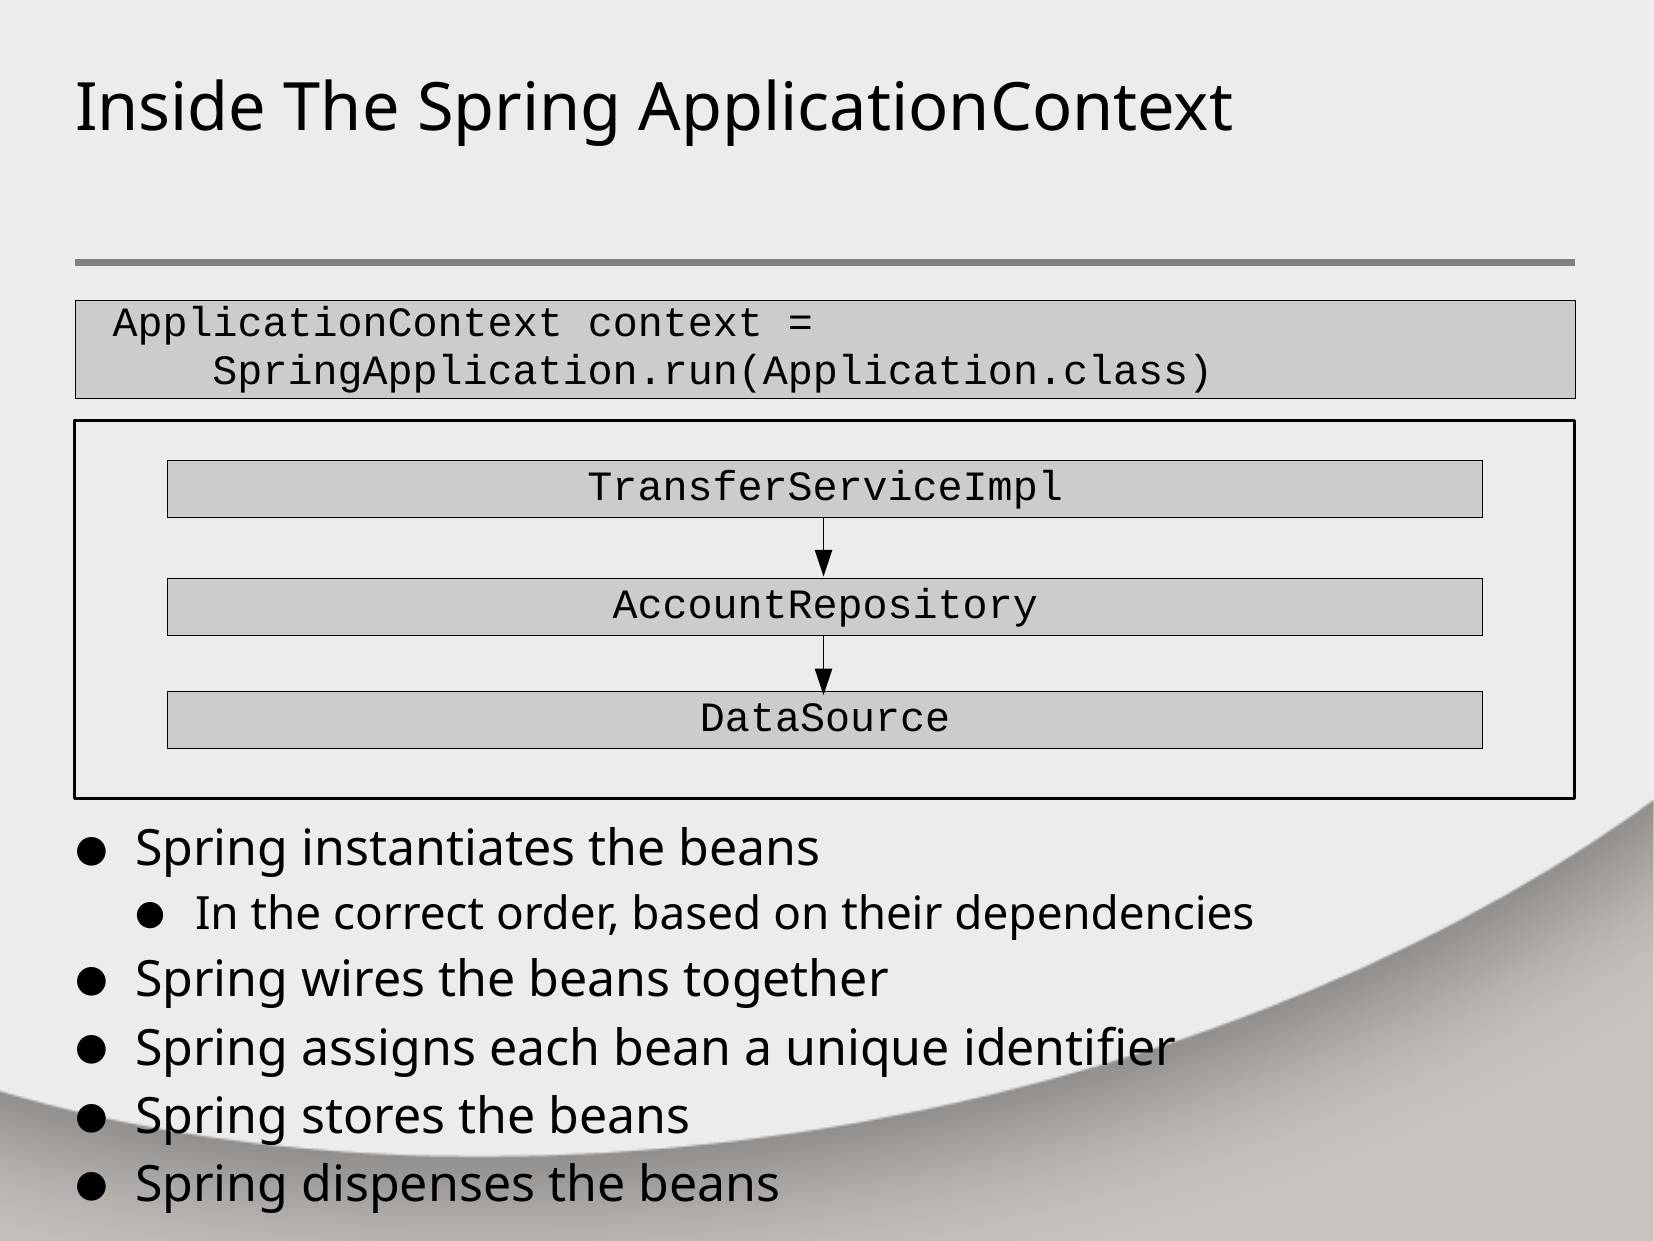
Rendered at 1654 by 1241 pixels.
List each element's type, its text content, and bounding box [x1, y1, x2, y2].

title Inside The Spring ApplicationContext [75, 75, 1576, 226]
picture [0, 0, 1654, 1241]
list Spring instantiates the beans In the correct order, based on their dependencies Spring wires the beans together Spring assigns each bean a unique identifier Spring stores the beans Spring dispenses the beans [75, 300, 1575, 1163]
